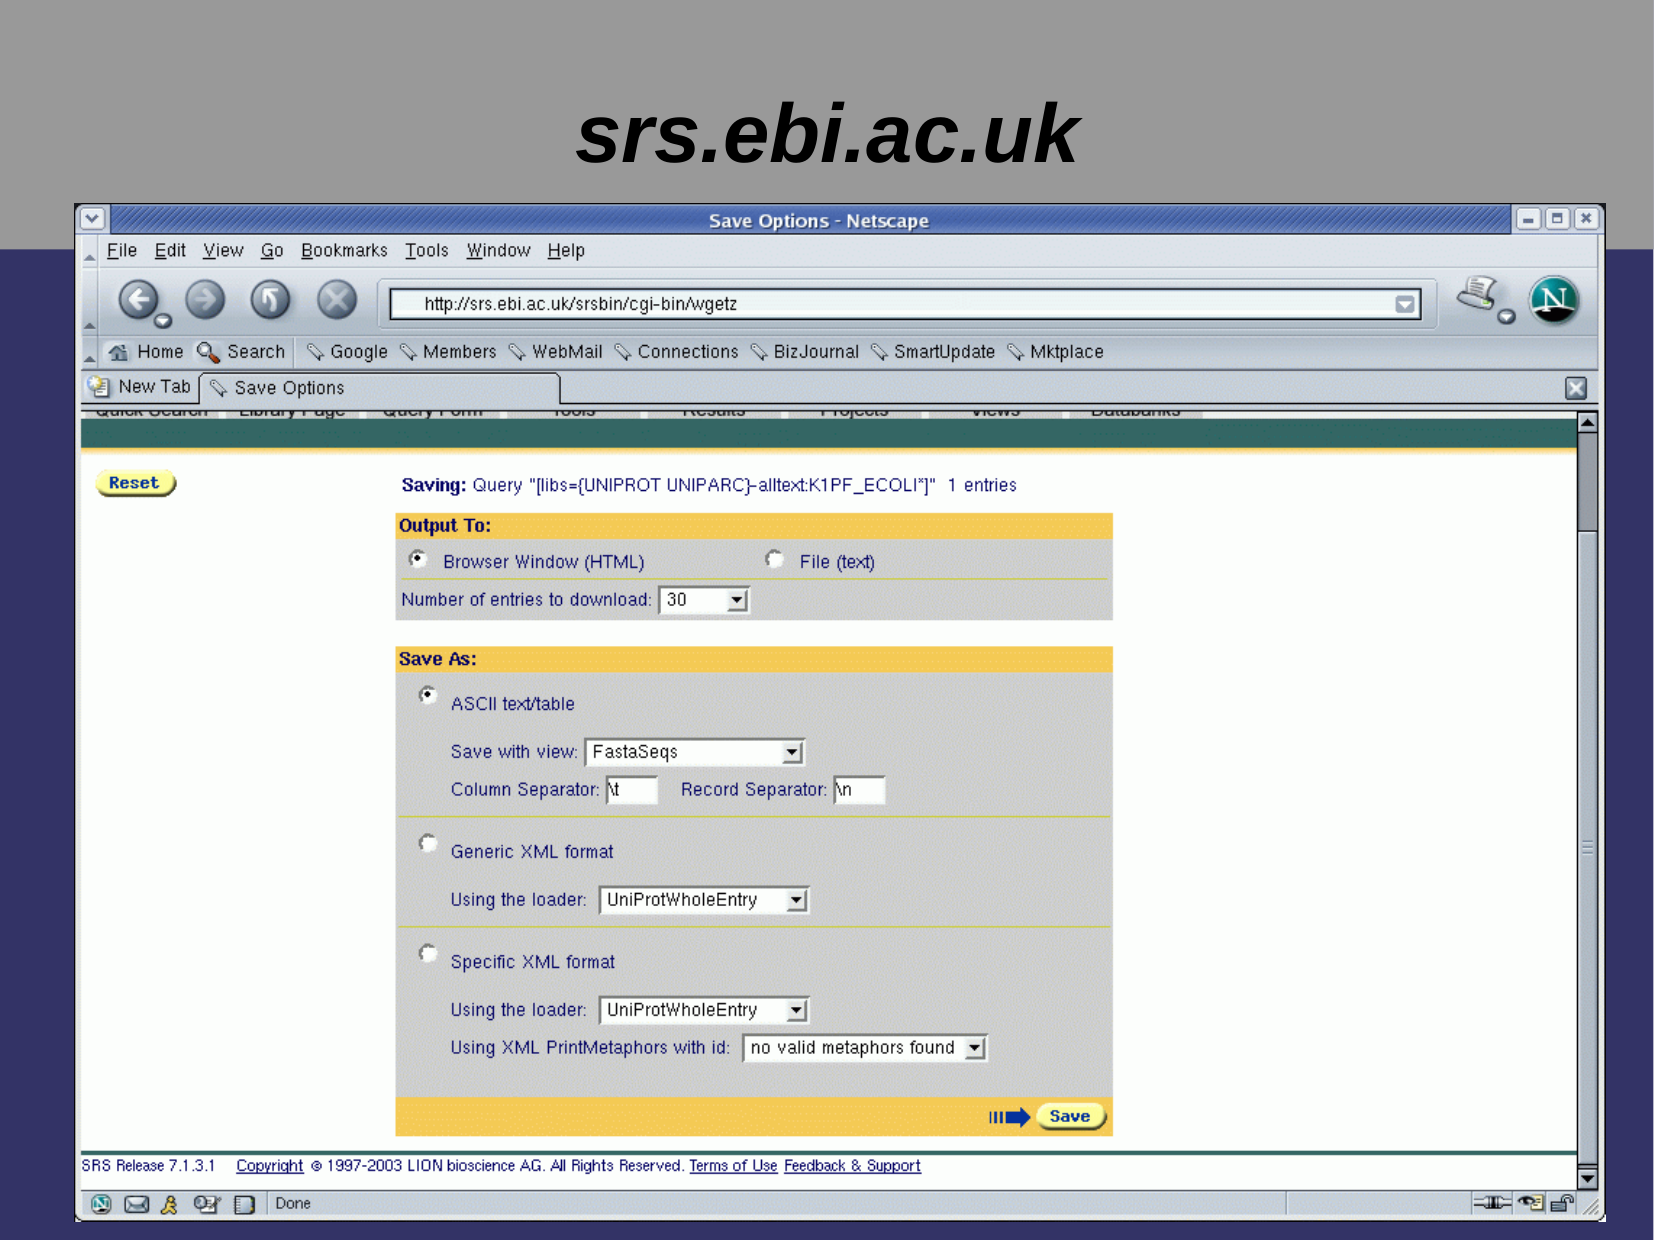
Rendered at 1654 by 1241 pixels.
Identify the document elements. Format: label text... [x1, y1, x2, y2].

title srs.ebi.ac.uk [121, 19, 1534, 203]
picture [74, 203, 1606, 1222]
